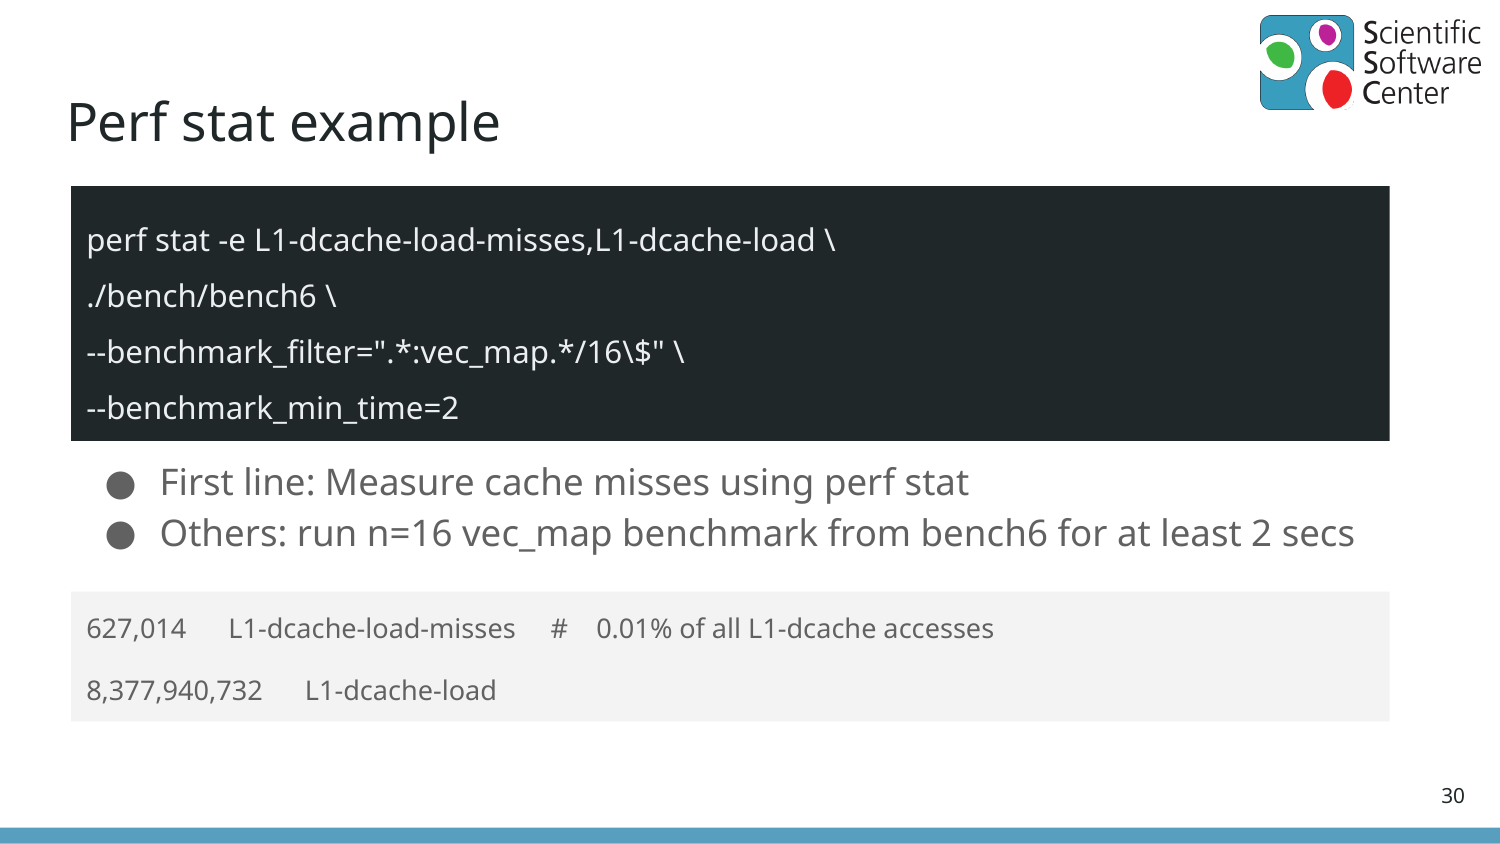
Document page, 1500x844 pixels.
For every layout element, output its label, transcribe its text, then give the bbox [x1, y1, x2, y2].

text_box 627,014 L1-dcache-load-misses # 0.01% of all L1-dcache accesses 8,377,940,732 L1-dcache-load [71, 591, 1390, 722]
text_box perf stat -e L1-dcache-load-misses,L1-dcache-load \ ./bench/bench6 \ --benchmark_filter=".*:vec_map.*/16\$" \ --benchmark_min_time=2 [71, 186, 1390, 441]
slide_number <number> [1389, 764, 1480, 830]
picture [1260, 15, 1481, 110]
title Perf stat example [51, 72, 1449, 167]
list First line: Measure cache misses using perf stat Others: run n=16 vec_map benchmark from bench6 for at least 2 secs [71, 441, 1390, 576]
